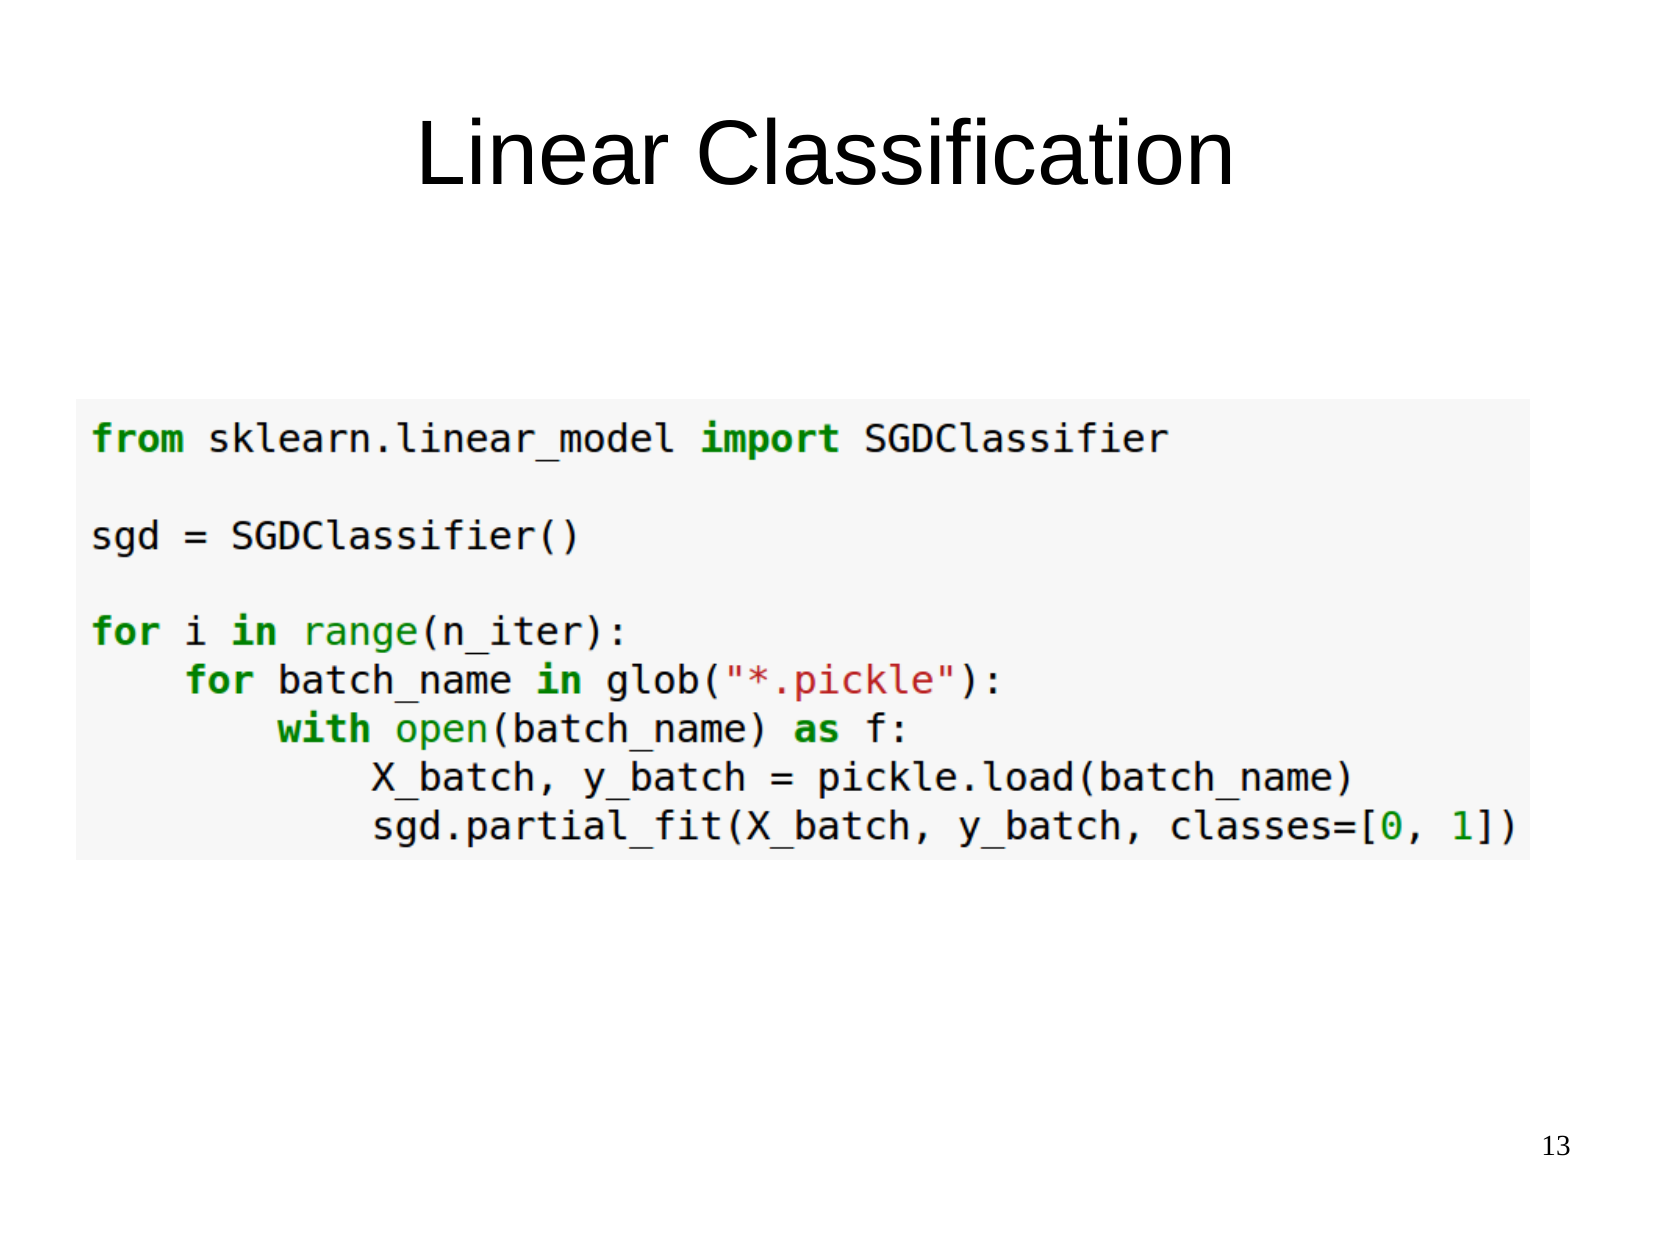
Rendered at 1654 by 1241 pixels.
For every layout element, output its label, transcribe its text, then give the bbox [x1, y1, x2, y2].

picture [76, 399, 1530, 860]
title Linear Classification [82, 49, 1571, 257]
